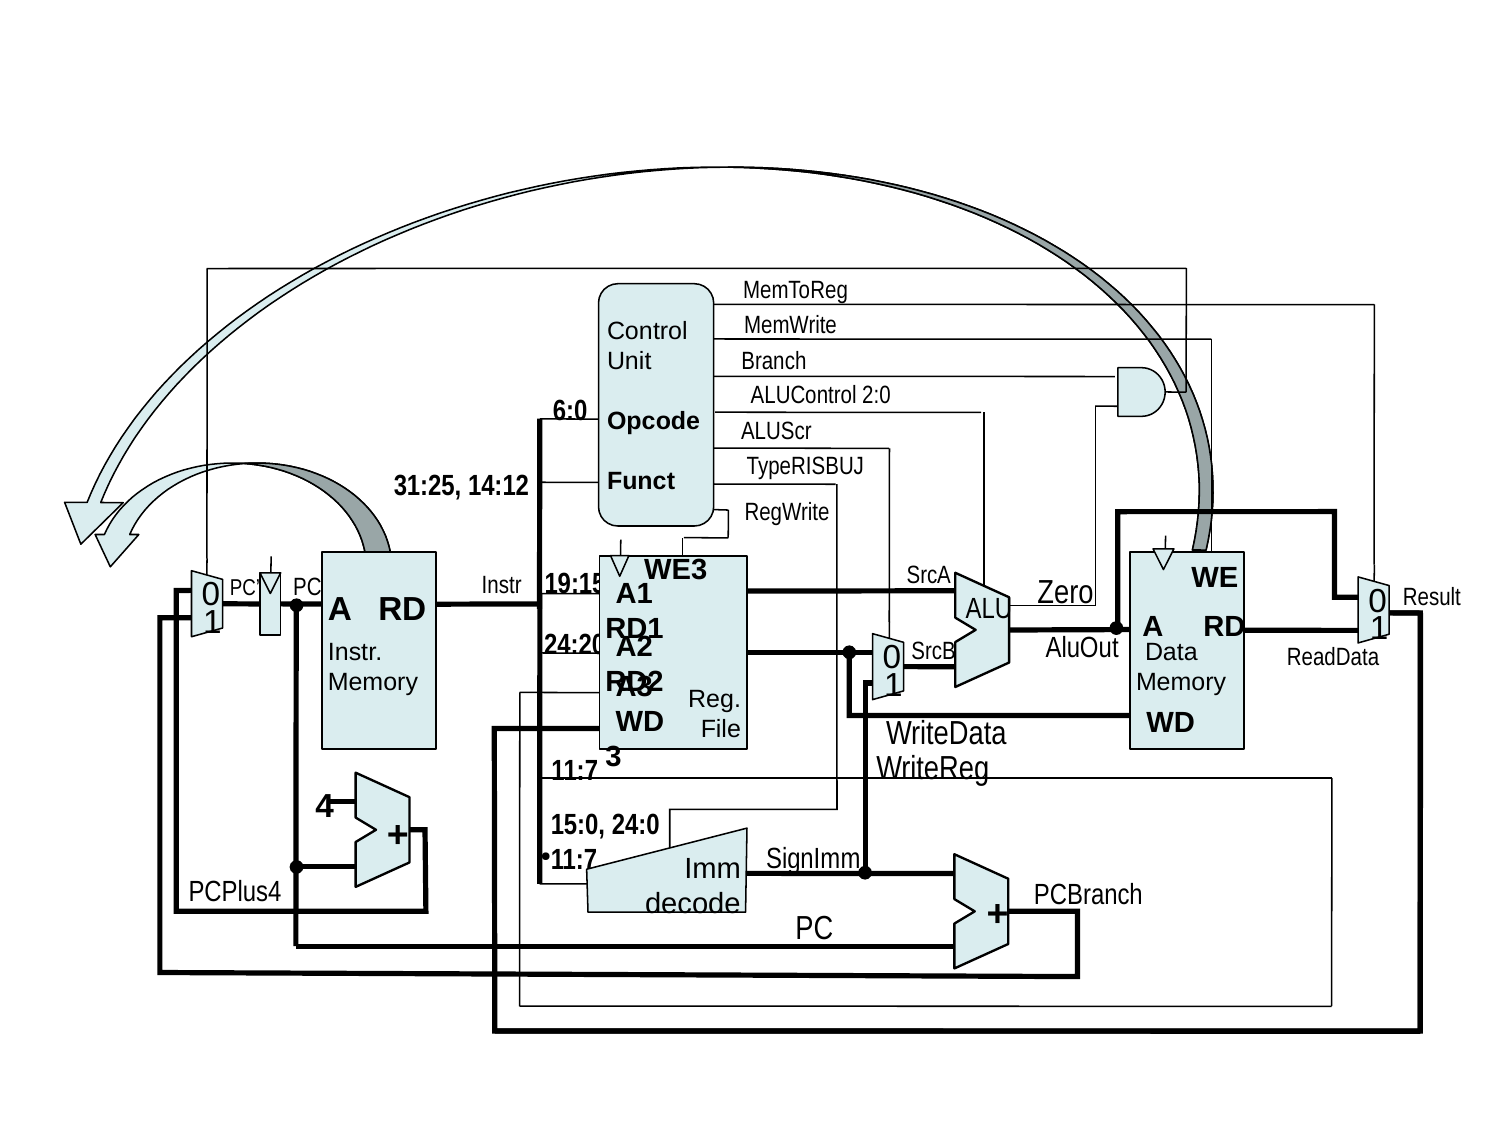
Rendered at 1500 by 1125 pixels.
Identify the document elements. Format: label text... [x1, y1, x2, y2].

text_box MemToReg [728, 267, 855, 310]
text_box ALUScr [726, 408, 830, 451]
text_box MemWrite [729, 310, 844, 345]
text_box Control Unit Opcode Funct [598, 283, 714, 527]
text_box Branch [726, 339, 813, 382]
text_box ReadData [1271, 634, 1386, 677]
text_box PC’ [227, 566, 267, 607]
text_box [208, 270, 326, 354]
text_box 1 [866, 657, 909, 709]
text_box [64, 343, 206, 545]
text_box Instr. Memory [322, 633, 437, 749]
text_box [843, 646, 856, 659]
text_box [1119, 306, 1161, 338]
text_box WriteReg [858, 740, 996, 792]
text_box A RD [1126, 601, 1254, 649]
text_box 0 [183, 566, 227, 619]
text_box [290, 599, 303, 612]
text_box [1077, 270, 1130, 303]
text_box WriteData [868, 705, 1013, 758]
text_box SignImm [749, 833, 867, 881]
text_box PCPlus4 [172, 866, 288, 914]
text_box 19:15 [543, 558, 599, 606]
text_box SrcA [891, 552, 958, 595]
text_box AluOut [1029, 622, 1125, 670]
text_box ALU [949, 583, 1019, 631]
text_box RegWrite [729, 489, 836, 532]
text_box 31:25, 14:12 [377, 459, 536, 507]
text_box A1 RD1 [599, 567, 747, 621]
text_box 1 [1351, 600, 1395, 653]
text_box PC [278, 564, 322, 607]
text_box [954, 854, 1009, 907]
text_box 11:7 [535, 744, 604, 792]
text_box [355, 772, 410, 825]
text_box 15:0, 24:0 11:7 [534, 799, 666, 882]
text_box PCBranch [1017, 869, 1150, 917]
text_box PC [777, 900, 840, 953]
text_box 0 [886, 647, 896, 657]
text_box Imm decode [586, 828, 747, 913]
text_box Result [1393, 574, 1468, 617]
text_box A2 RD2 [599, 621, 747, 704]
text_box A RD [322, 581, 437, 633]
text_box [1153, 548, 1174, 570]
text_box SrcB [896, 628, 963, 671]
text_box [95, 465, 206, 567]
text_box Instr. Memory [322, 552, 437, 581]
text_box Zero [1019, 564, 1100, 617]
text_box 19:15 [528, 558, 536, 606]
text_box [1179, 380, 1211, 551]
text_box WD [1130, 697, 1203, 745]
text_box [316, 167, 1088, 267]
text_box [955, 572, 978, 583]
text_box [858, 866, 872, 879]
text_box TypeRISBUJ [731, 443, 871, 486]
text_box Reg. File [683, 704, 747, 749]
text_box [1117, 367, 1166, 417]
text_box [610, 555, 629, 577]
text_box 0 [1350, 572, 1393, 625]
text_box 1 [185, 594, 228, 647]
text_box Instr [466, 562, 528, 605]
text_box 0 [864, 629, 908, 682]
text_box [259, 572, 281, 635]
text_box Data Memory [1130, 649, 1245, 749]
text_box [1148, 340, 1185, 391]
text_box WE3 [638, 544, 722, 592]
text_box [1110, 621, 1123, 635]
text_box [955, 631, 1010, 687]
text_box Data Memory [1130, 552, 1245, 601]
text_box Reg. File [722, 556, 747, 567]
text_box [954, 915, 1009, 969]
text_box [355, 835, 410, 887]
text_box 0 [205, 584, 215, 594]
text_box [290, 860, 303, 874]
text_box 24:20 [528, 619, 599, 667]
text_box 6:0 [536, 385, 594, 433]
text_box WE [1175, 552, 1248, 599]
text_box [208, 463, 391, 552]
text_box 0 [1372, 591, 1382, 600]
text_box + [967, 882, 1020, 940]
text_box + [367, 803, 420, 861]
text_box 4 [288, 776, 349, 833]
text_box A3 WD3 [599, 661, 683, 779]
text_box ALUControl 2:0 [735, 372, 898, 415]
